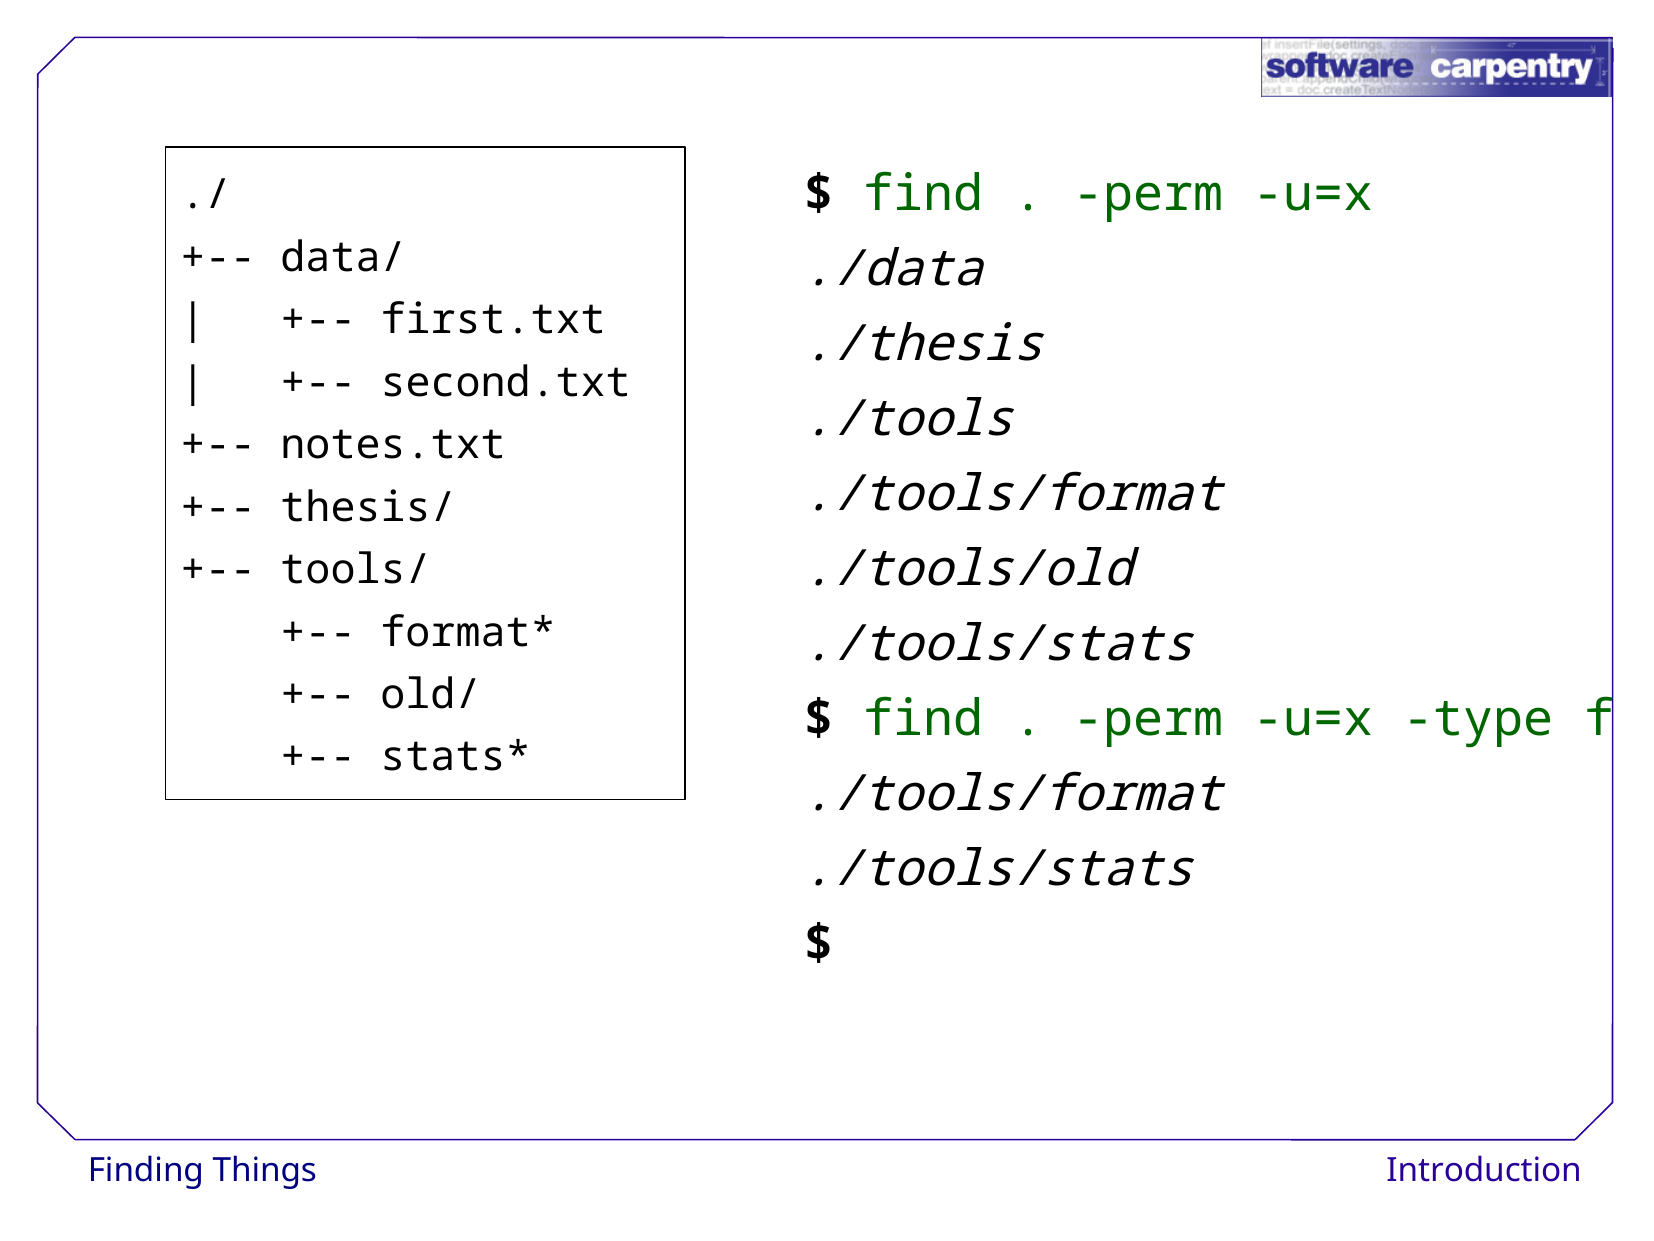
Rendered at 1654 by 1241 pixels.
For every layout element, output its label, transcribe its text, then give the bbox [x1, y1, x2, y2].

text_box $ find . -perm -u=x ./data ./thesis ./tools ./tools/format ./tools/old ./tools/stats $ find . -perm -u=x -type f ./tools/format ./tools/stats $ [788, 138, 1536, 1055]
text_box ./ +-- data/ | +-- first.txt | +-- second.txt +-- notes.txt +-- thesis/ +-- tools/ +-- format* +-- old/ +-- stats* [165, 147, 686, 800]
picture [1261, 39, 1613, 97]
